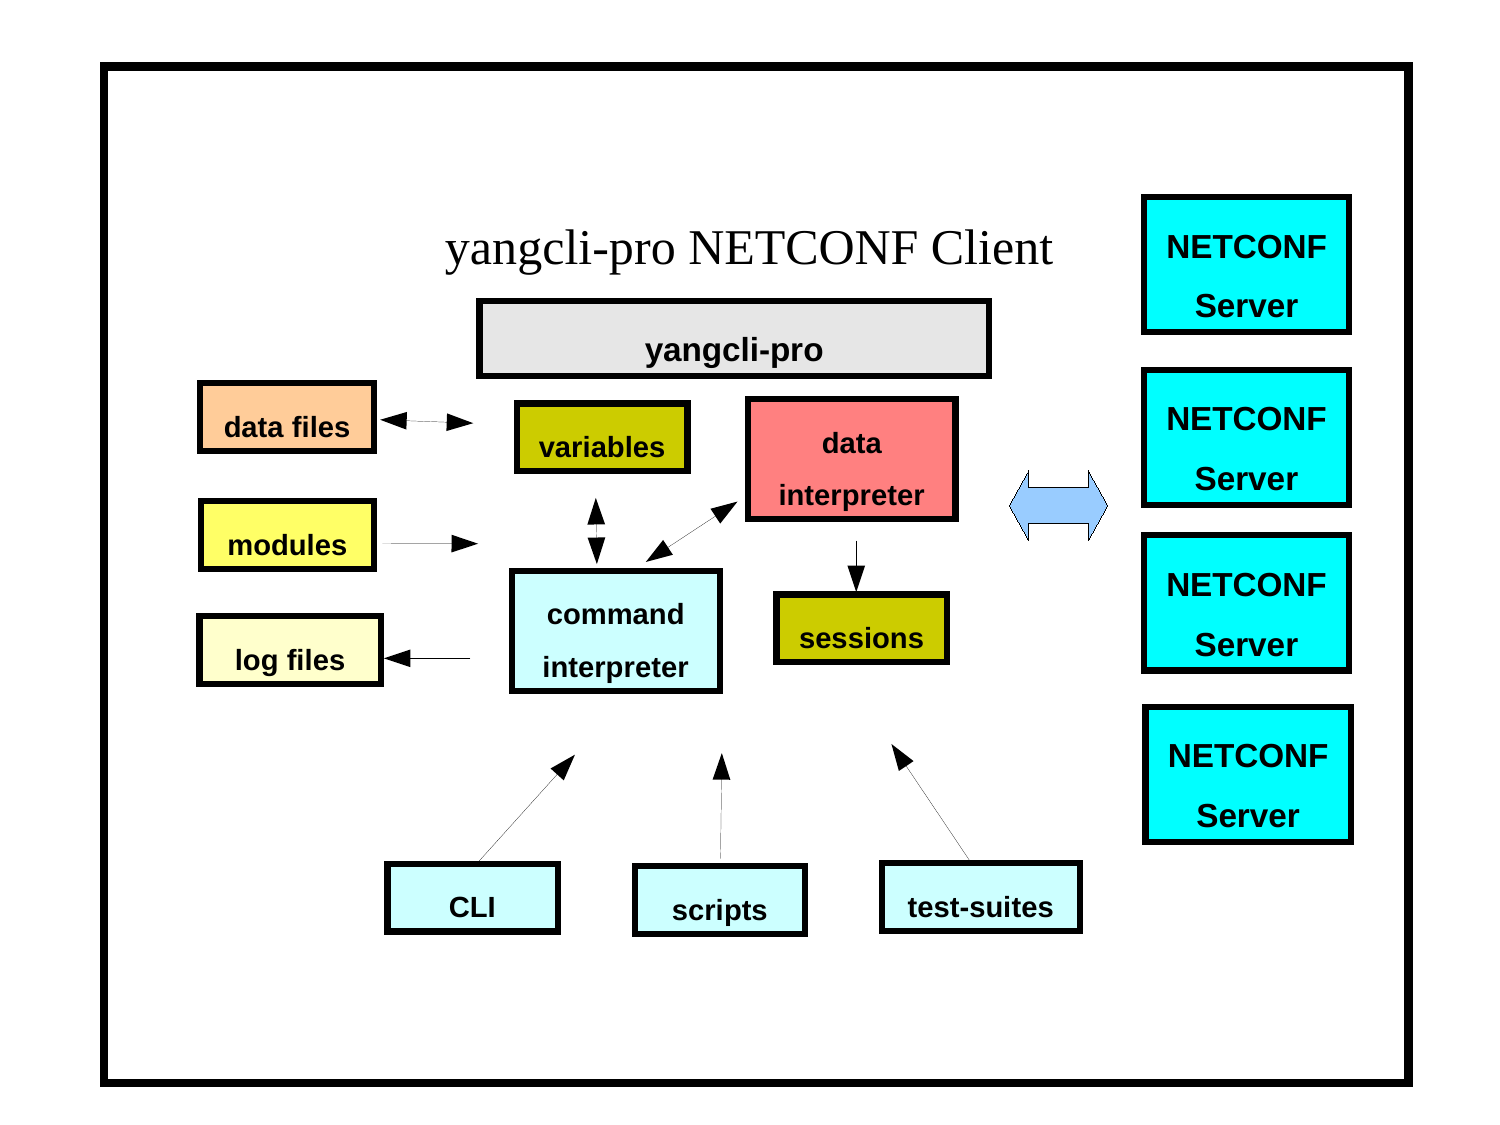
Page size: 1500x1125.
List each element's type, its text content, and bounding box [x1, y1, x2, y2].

text_box variables [517, 403, 688, 472]
text_box sessions [776, 594, 947, 663]
text_box NETCONF Server [1145, 706, 1351, 842]
text_box scripts [634, 866, 806, 935]
text_box NETCONF Server [1143, 369, 1350, 506]
text_box NETCONF Server [1143, 197, 1350, 333]
text_box CLI [387, 863, 558, 932]
text_box yangcli-pro [479, 300, 990, 377]
text_box test-suites [881, 863, 1081, 931]
text_box log files [199, 615, 381, 684]
text_box modules [200, 501, 375, 570]
text_box NETCONF Server [1143, 535, 1350, 671]
text_box yangcli-pro NETCONF Client [430, 207, 1069, 282]
text_box data interpreter [748, 398, 956, 520]
text_box command interpreter [512, 570, 720, 692]
text_box data files [200, 383, 375, 452]
text_box [1009, 470, 1108, 541]
